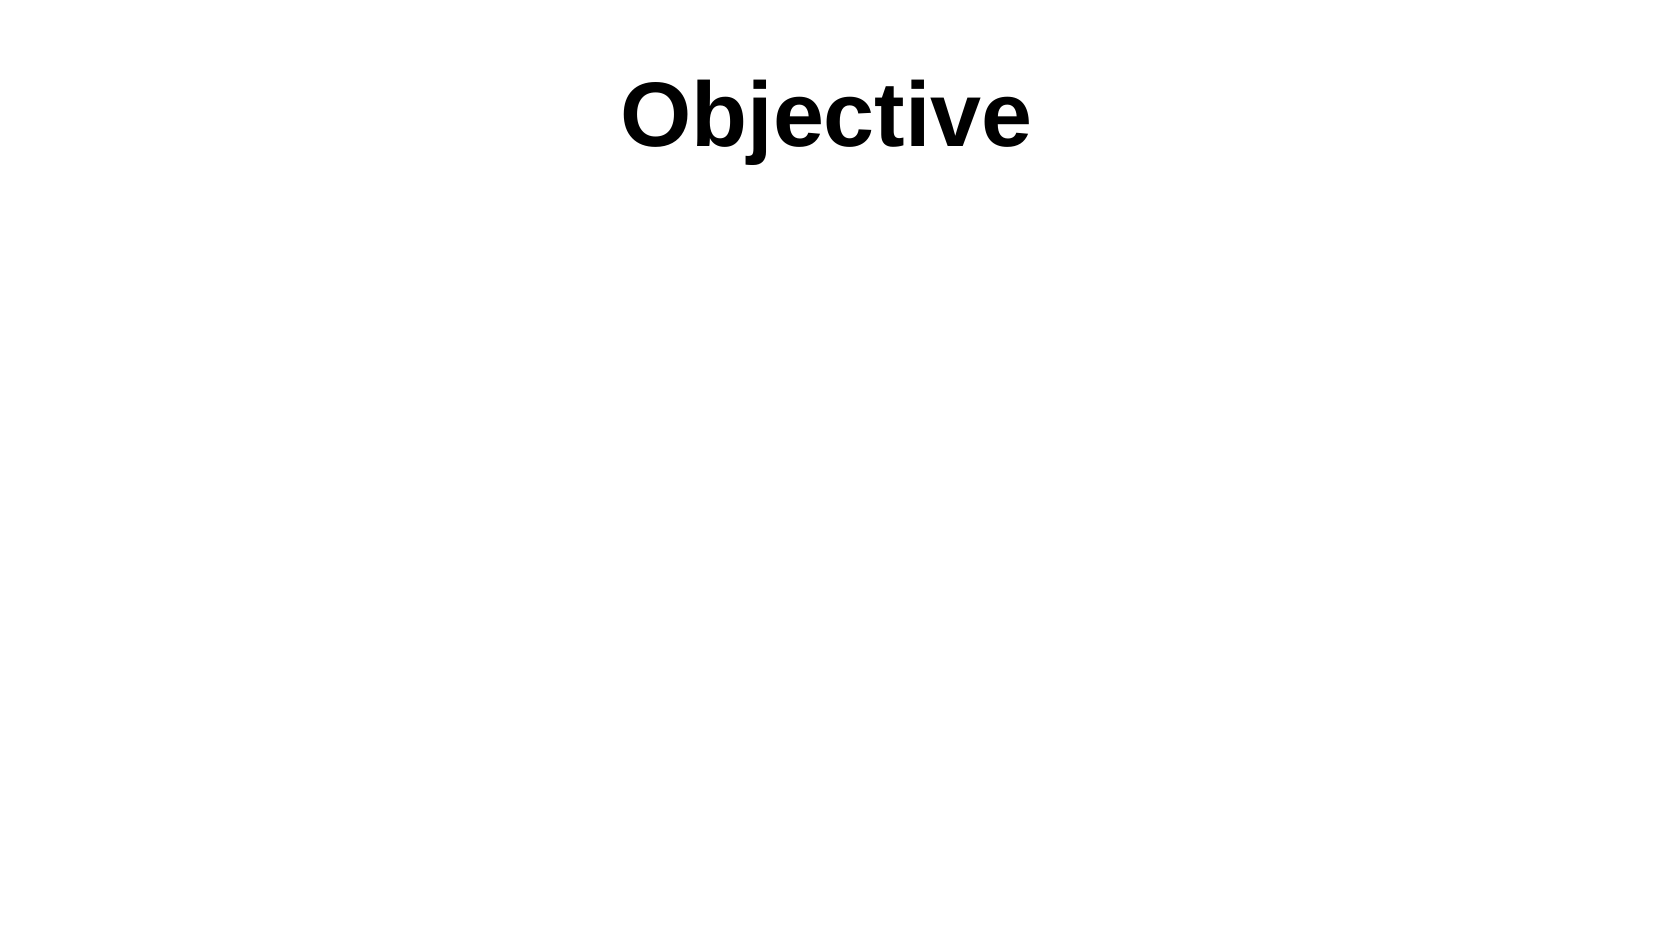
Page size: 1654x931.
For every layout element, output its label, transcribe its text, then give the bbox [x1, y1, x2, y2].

title Objective [82, 37, 1571, 193]
